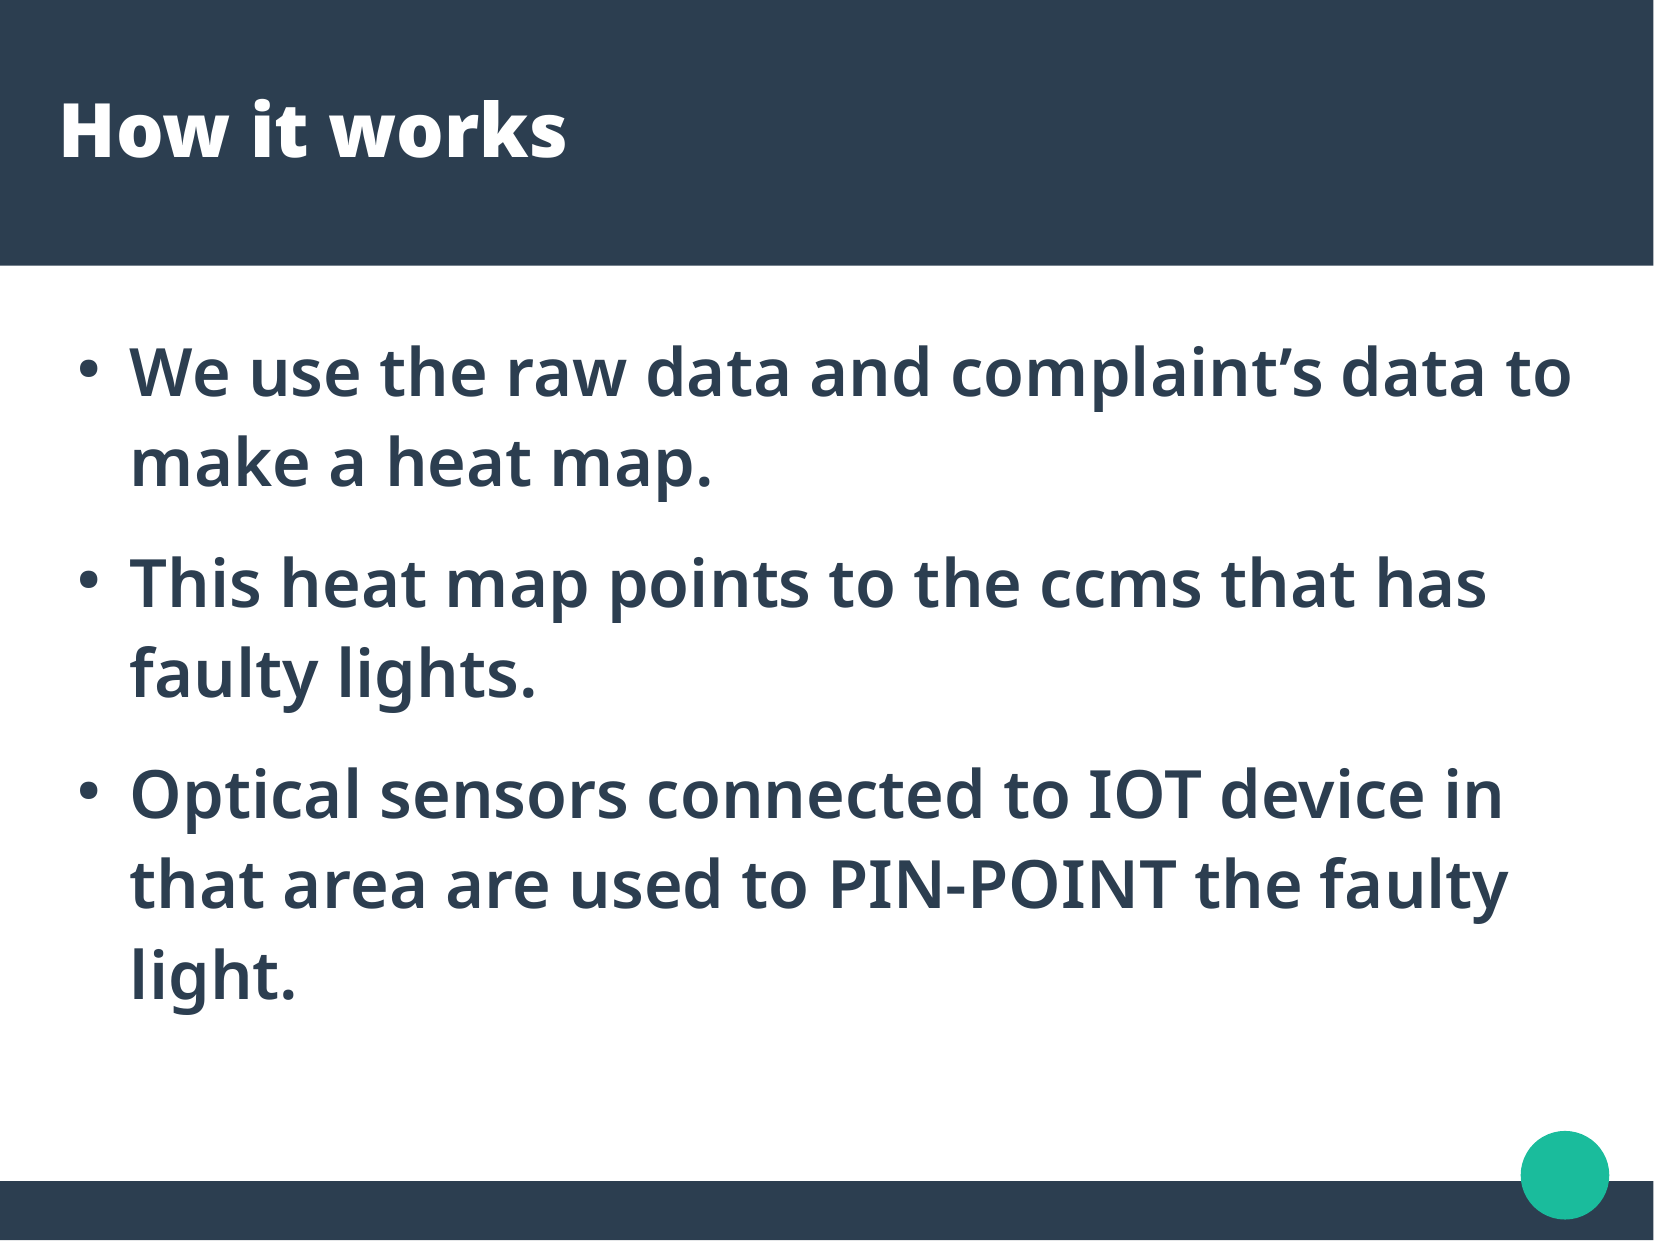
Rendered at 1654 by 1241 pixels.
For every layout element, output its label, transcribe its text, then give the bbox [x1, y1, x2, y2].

list We use the raw data and complaint’s data to make a heat map. This heat map points to the ccms that has faulty lights. Optical sensors connected to IOT device in that area are used to PIN-POINT the faulty light. [59, 324, 1595, 1152]
title How it works [59, 49, 1595, 207]
